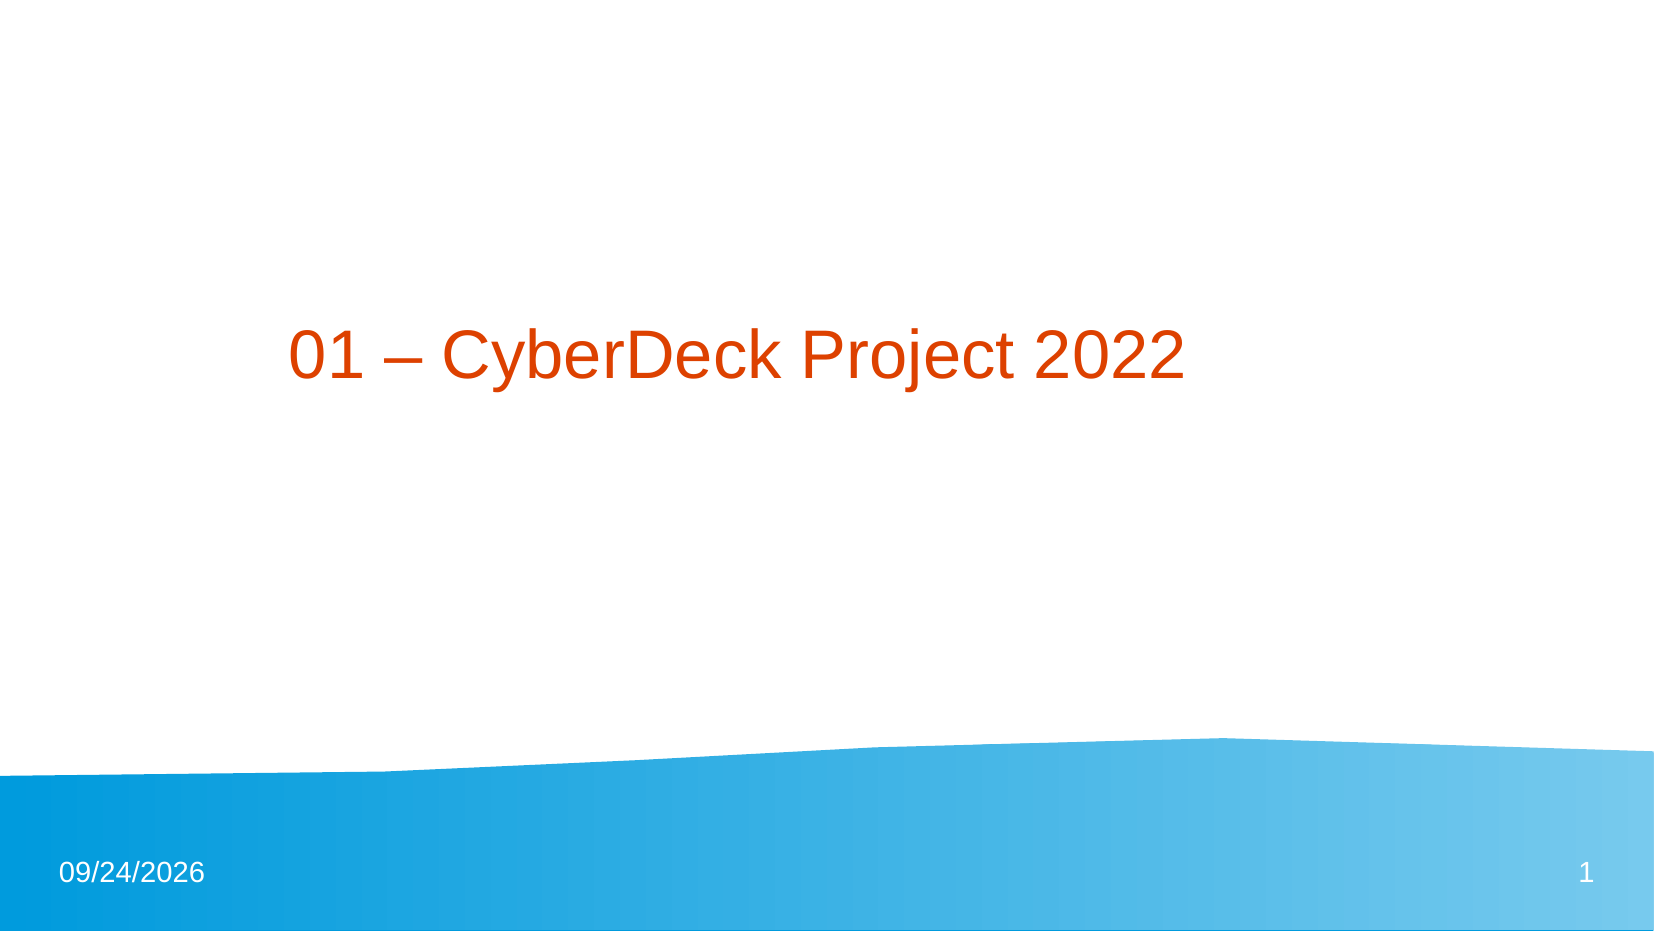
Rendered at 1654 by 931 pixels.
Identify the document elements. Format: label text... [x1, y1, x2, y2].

title 01 – CyberDeck Project 2022 [0, 265, 1477, 443]
